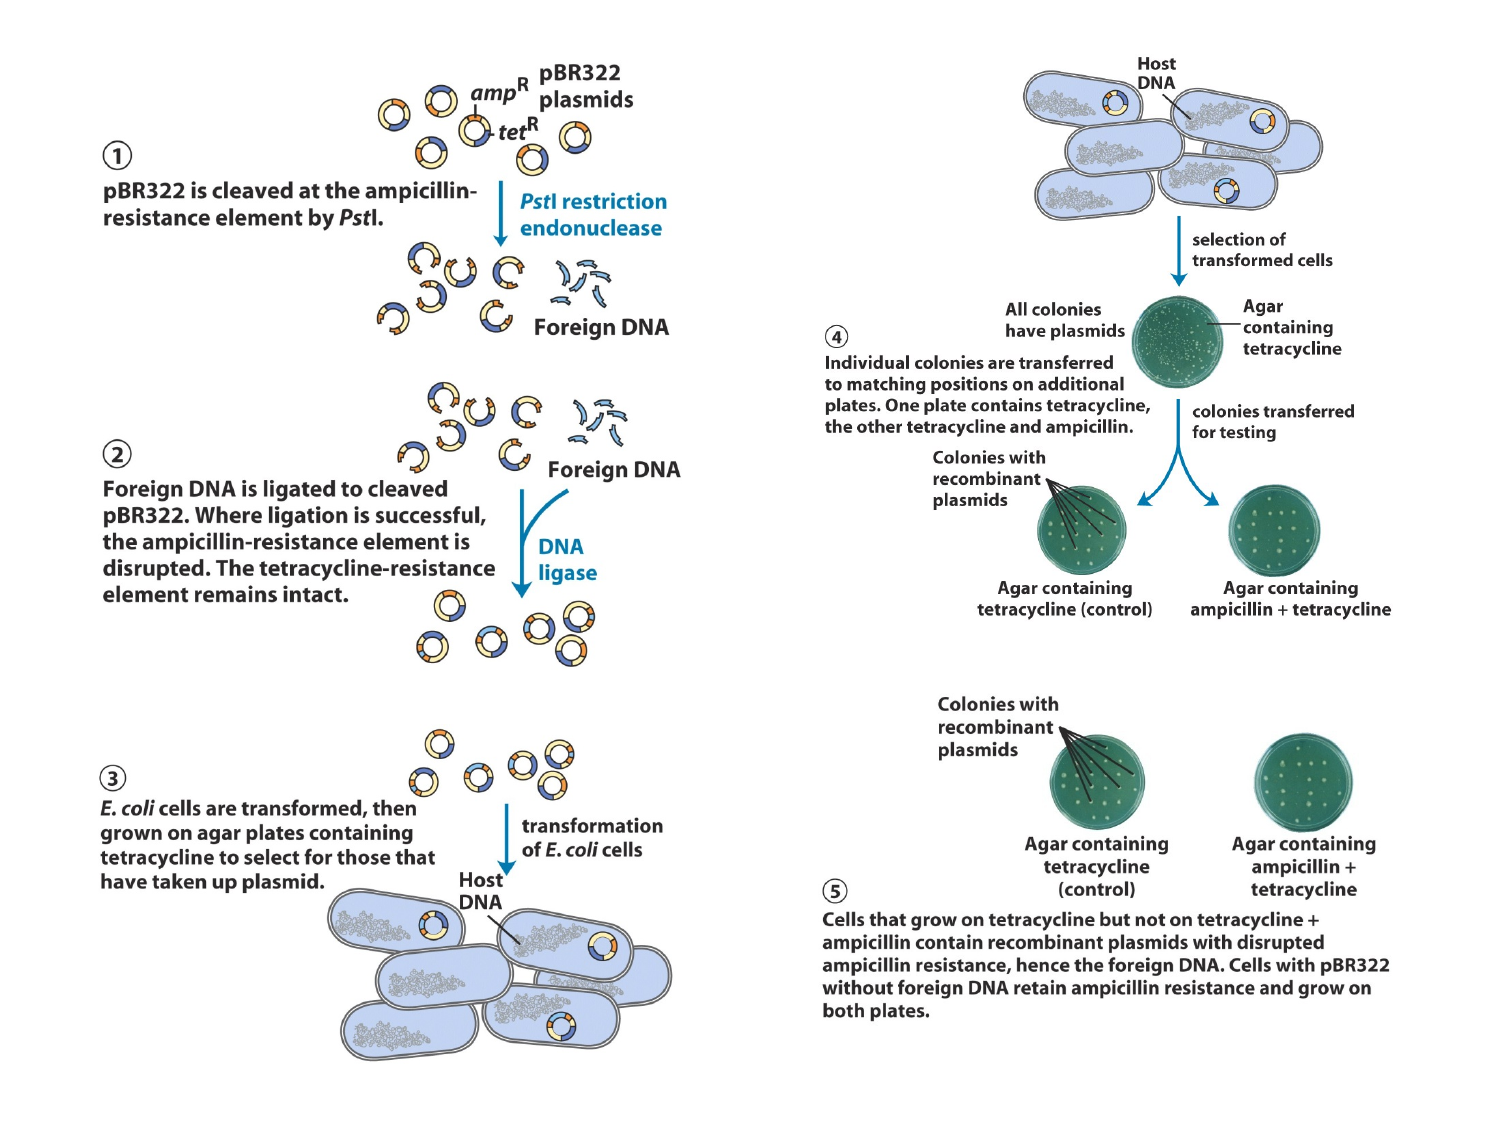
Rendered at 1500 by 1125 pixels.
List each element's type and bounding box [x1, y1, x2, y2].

picture [812, 49, 1398, 626]
picture [812, 687, 1398, 1029]
picture [92, 374, 688, 675]
picture [92, 724, 678, 1067]
picture [92, 49, 678, 351]
